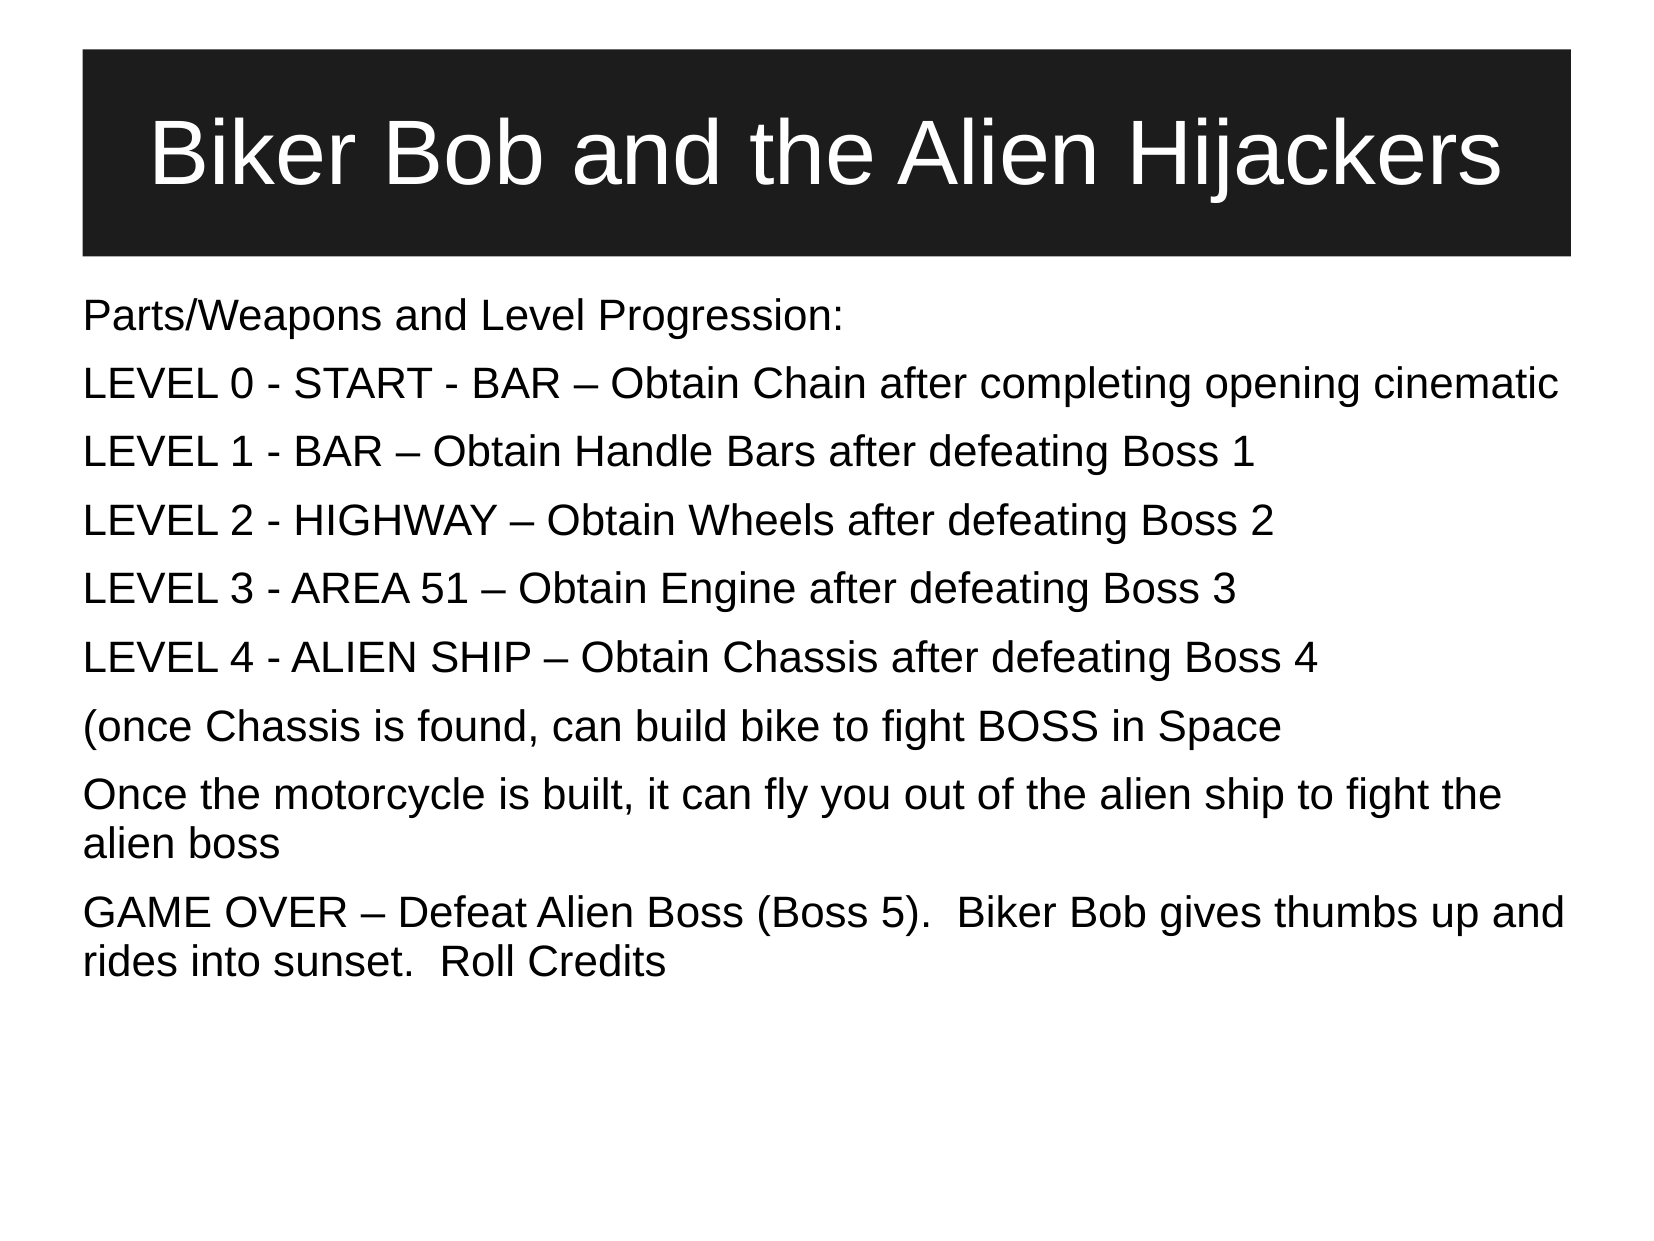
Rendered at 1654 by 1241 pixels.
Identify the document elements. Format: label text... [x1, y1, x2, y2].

list Parts/Weapons and Level Progression: LEVEL 0 - START - BAR – Obtain Chain after completing opening cinematic LEVEL 1 - BAR – Obtain Handle Bars after defeating Boss 1 LEVEL 2 - HIGHWAY – Obtain Wheels after defeating Boss 2 LEVEL 3 - AREA 51 – Obtain Engine after defeating Boss 3 LEVEL 4 - ALIEN SHIP – Obtain Chassis after defeating Boss 4 (once Chassis is found, can build bike to fight BOSS in Space Once the motorcycle is built, it can fly you out of the alien ship to fight the alien boss GAME OVER – Defeat Alien Boss (Boss 5). Biker Bob gives thumbs up and rides into sunset. Roll Credits [82, 290, 1571, 1010]
title Biker Bob and the Alien Hijackers [82, 49, 1571, 257]
